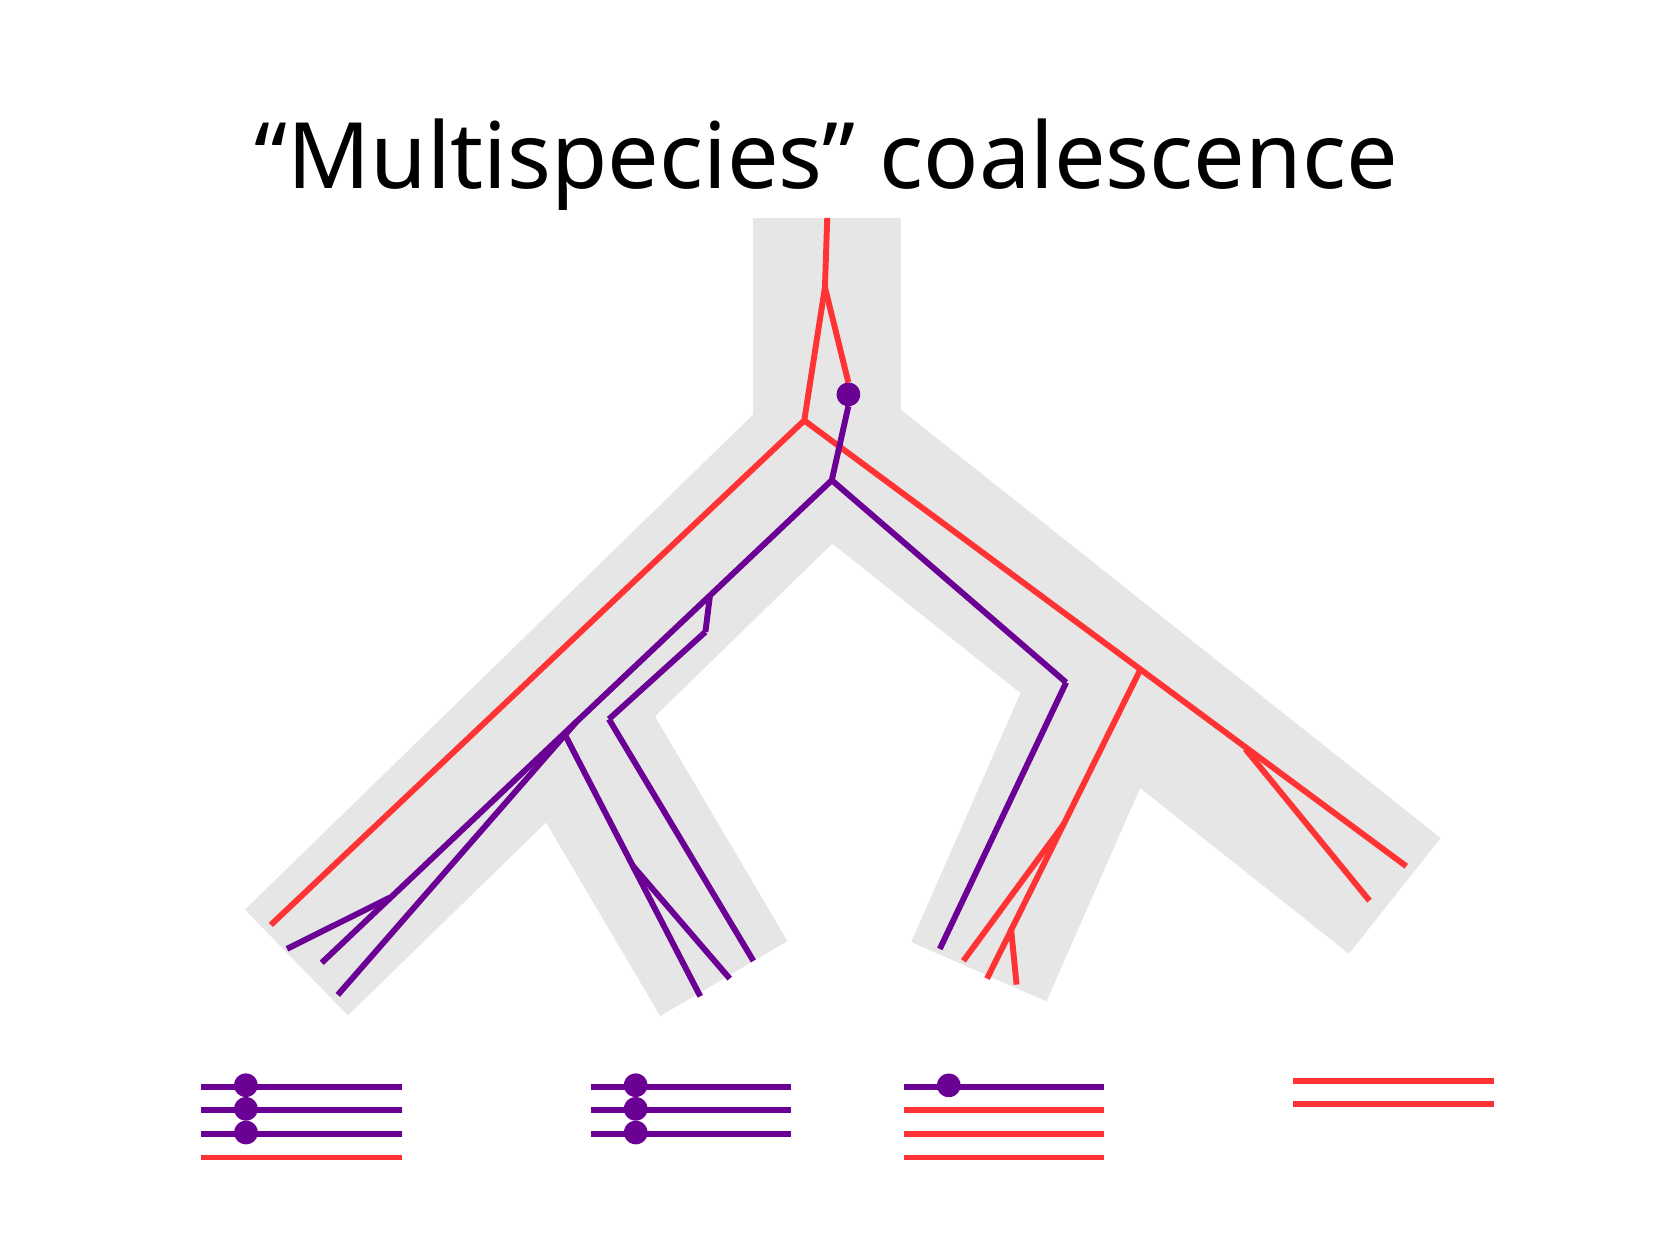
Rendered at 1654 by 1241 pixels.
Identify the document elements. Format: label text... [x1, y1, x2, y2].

text_box [936, 1073, 961, 1098]
text_box [623, 1073, 648, 1145]
text_box [234, 1090, 258, 1145]
text_box [234, 1073, 258, 1084]
text_box [836, 382, 861, 407]
title “Multispecies” coalescence [82, 49, 1571, 257]
